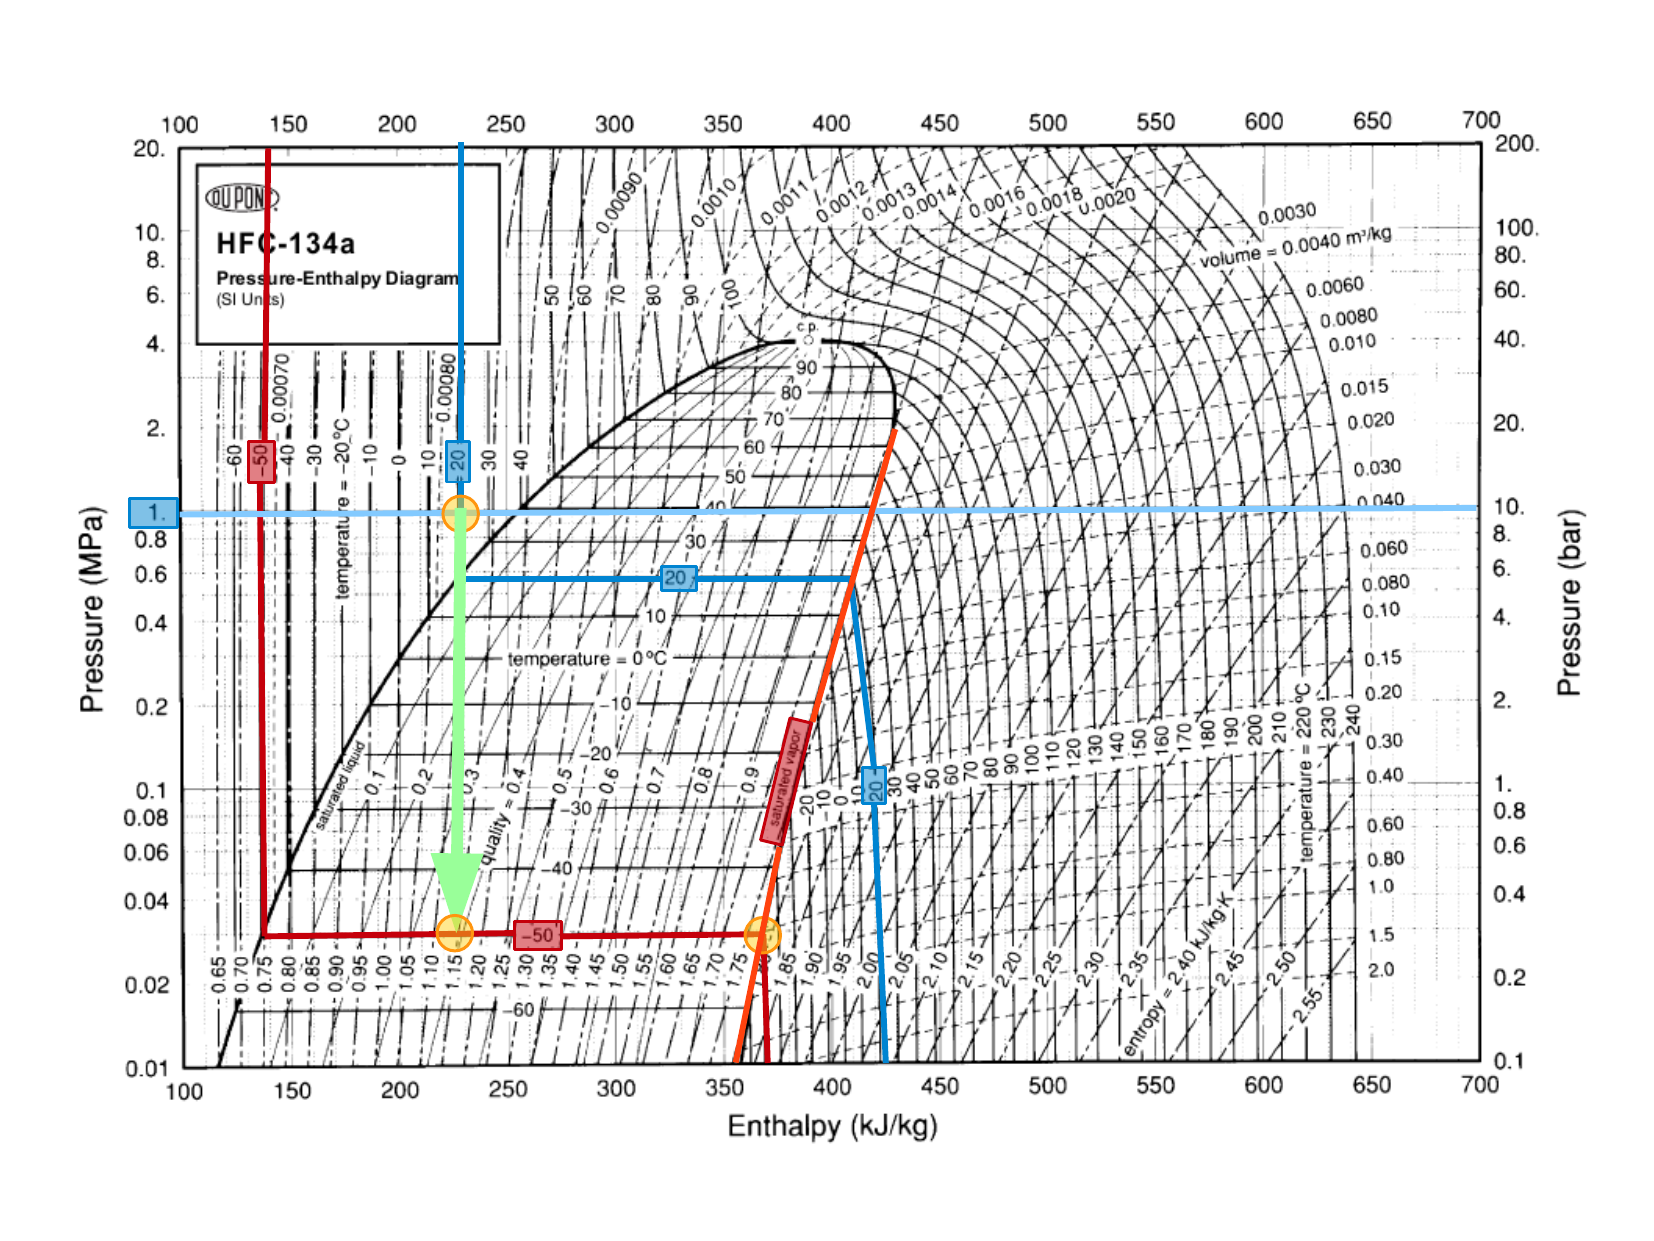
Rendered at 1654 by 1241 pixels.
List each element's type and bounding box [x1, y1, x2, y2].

text_box [514, 921, 562, 950]
text_box [862, 767, 886, 804]
text_box [745, 917, 762, 952]
text_box [446, 441, 470, 483]
text_box [661, 566, 697, 591]
text_box [129, 498, 178, 528]
picture [54, 91, 1602, 1150]
text_box [442, 496, 479, 531]
text_box [437, 915, 473, 951]
text_box [248, 441, 275, 483]
text_box [760, 717, 812, 846]
text_box [762, 918, 781, 953]
